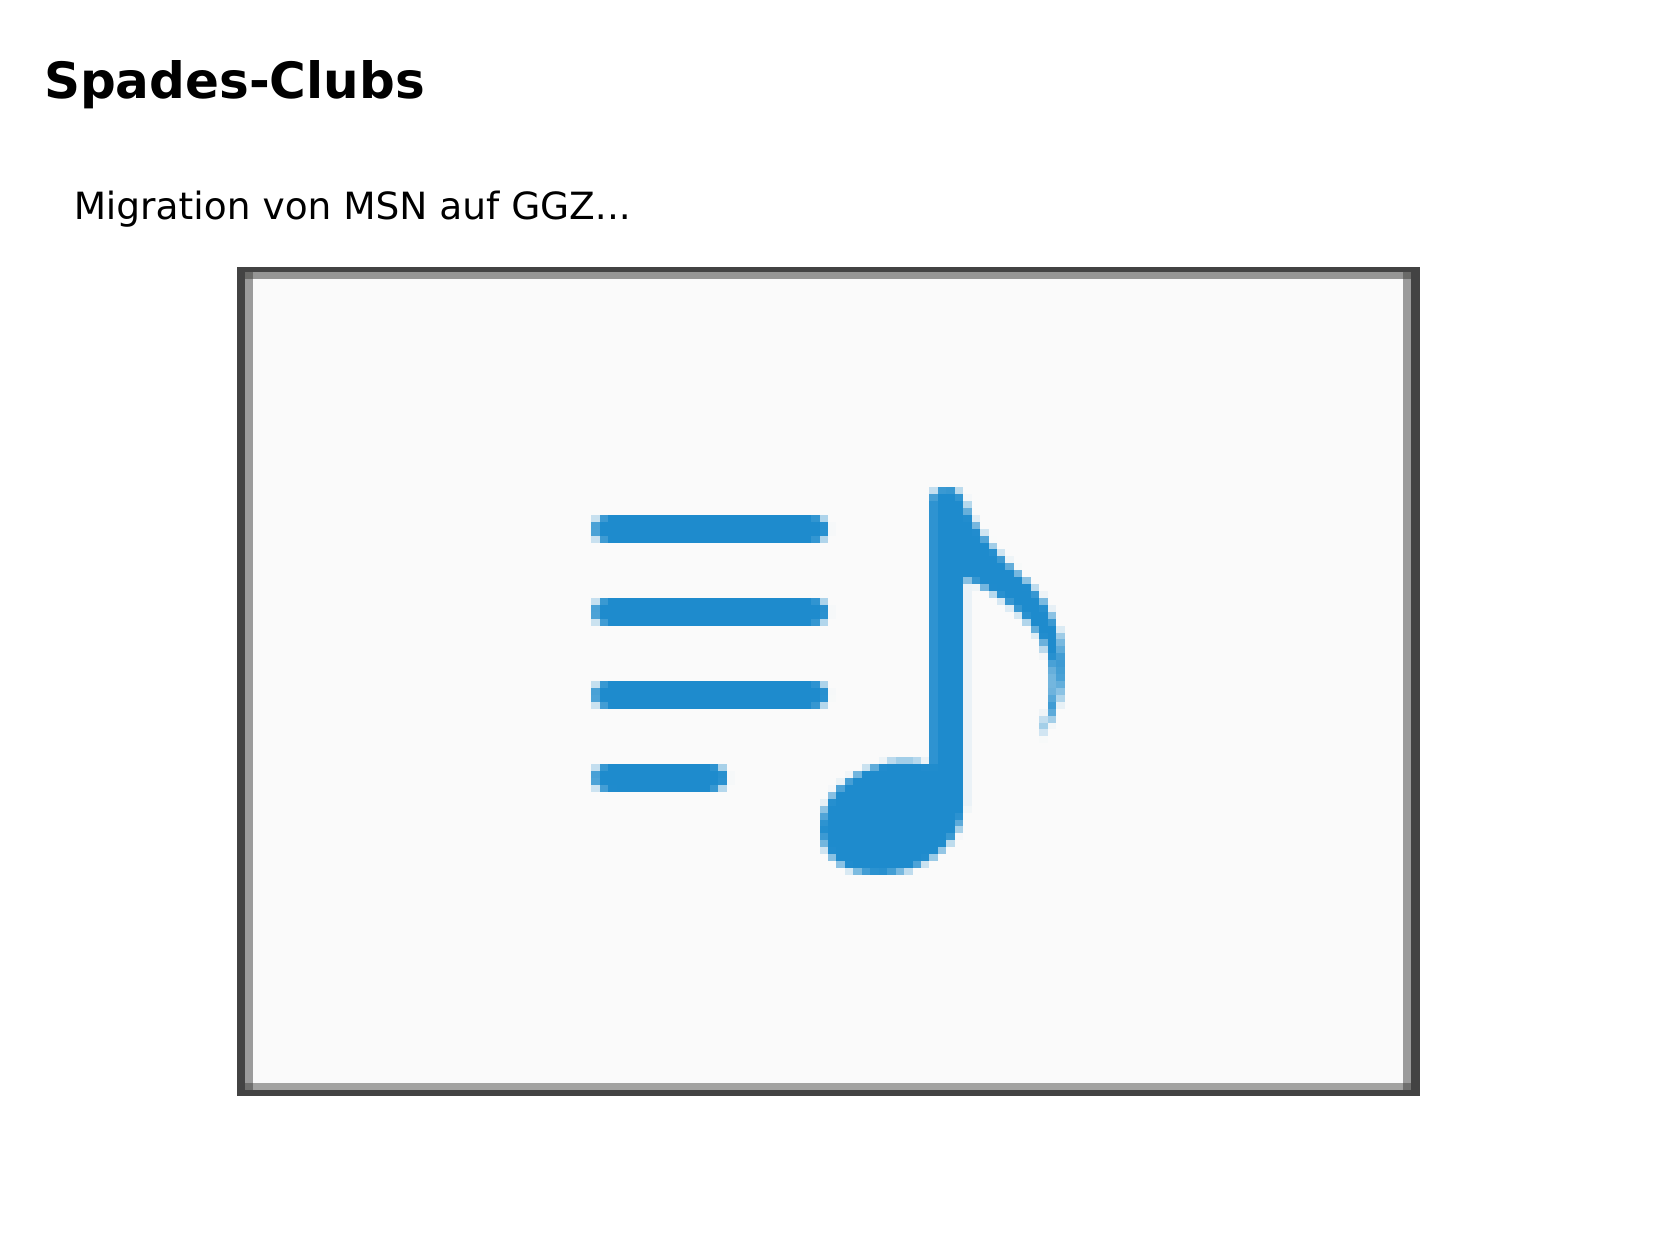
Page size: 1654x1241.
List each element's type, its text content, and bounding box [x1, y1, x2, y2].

text_box Spades-Clubs [29, 45, 1625, 119]
text_box [236, 265, 1421, 1097]
text_box Migration von MSN auf GGZ... [59, 177, 1595, 236]
